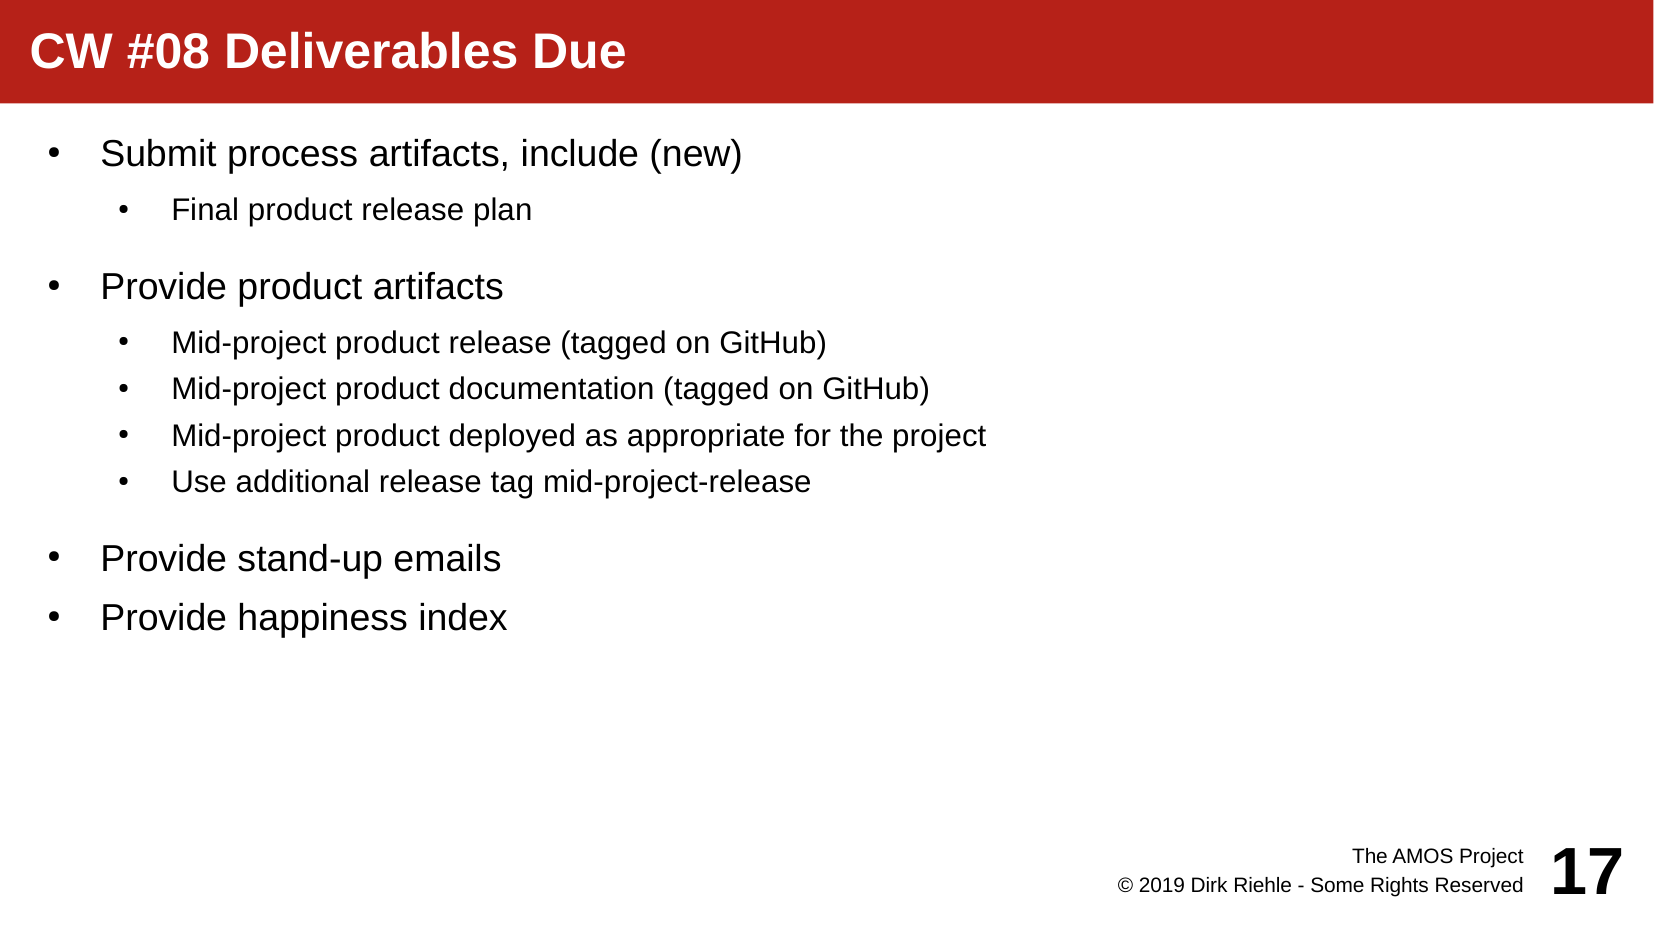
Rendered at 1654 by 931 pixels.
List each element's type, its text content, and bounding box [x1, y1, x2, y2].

title CW #08 Deliverables Due [0, 0, 1654, 104]
list Submit process artifacts, include (new) Final product release plan Provide product artifacts Mid-project product release (tagged on GitHub) Mid-project product documentation (tagged on GitHub) Mid-project product deployed as appropriate for the project Use additional release tag mid-project-release Provide stand-up emails Provide happiness index [29, 132, 1625, 798]
